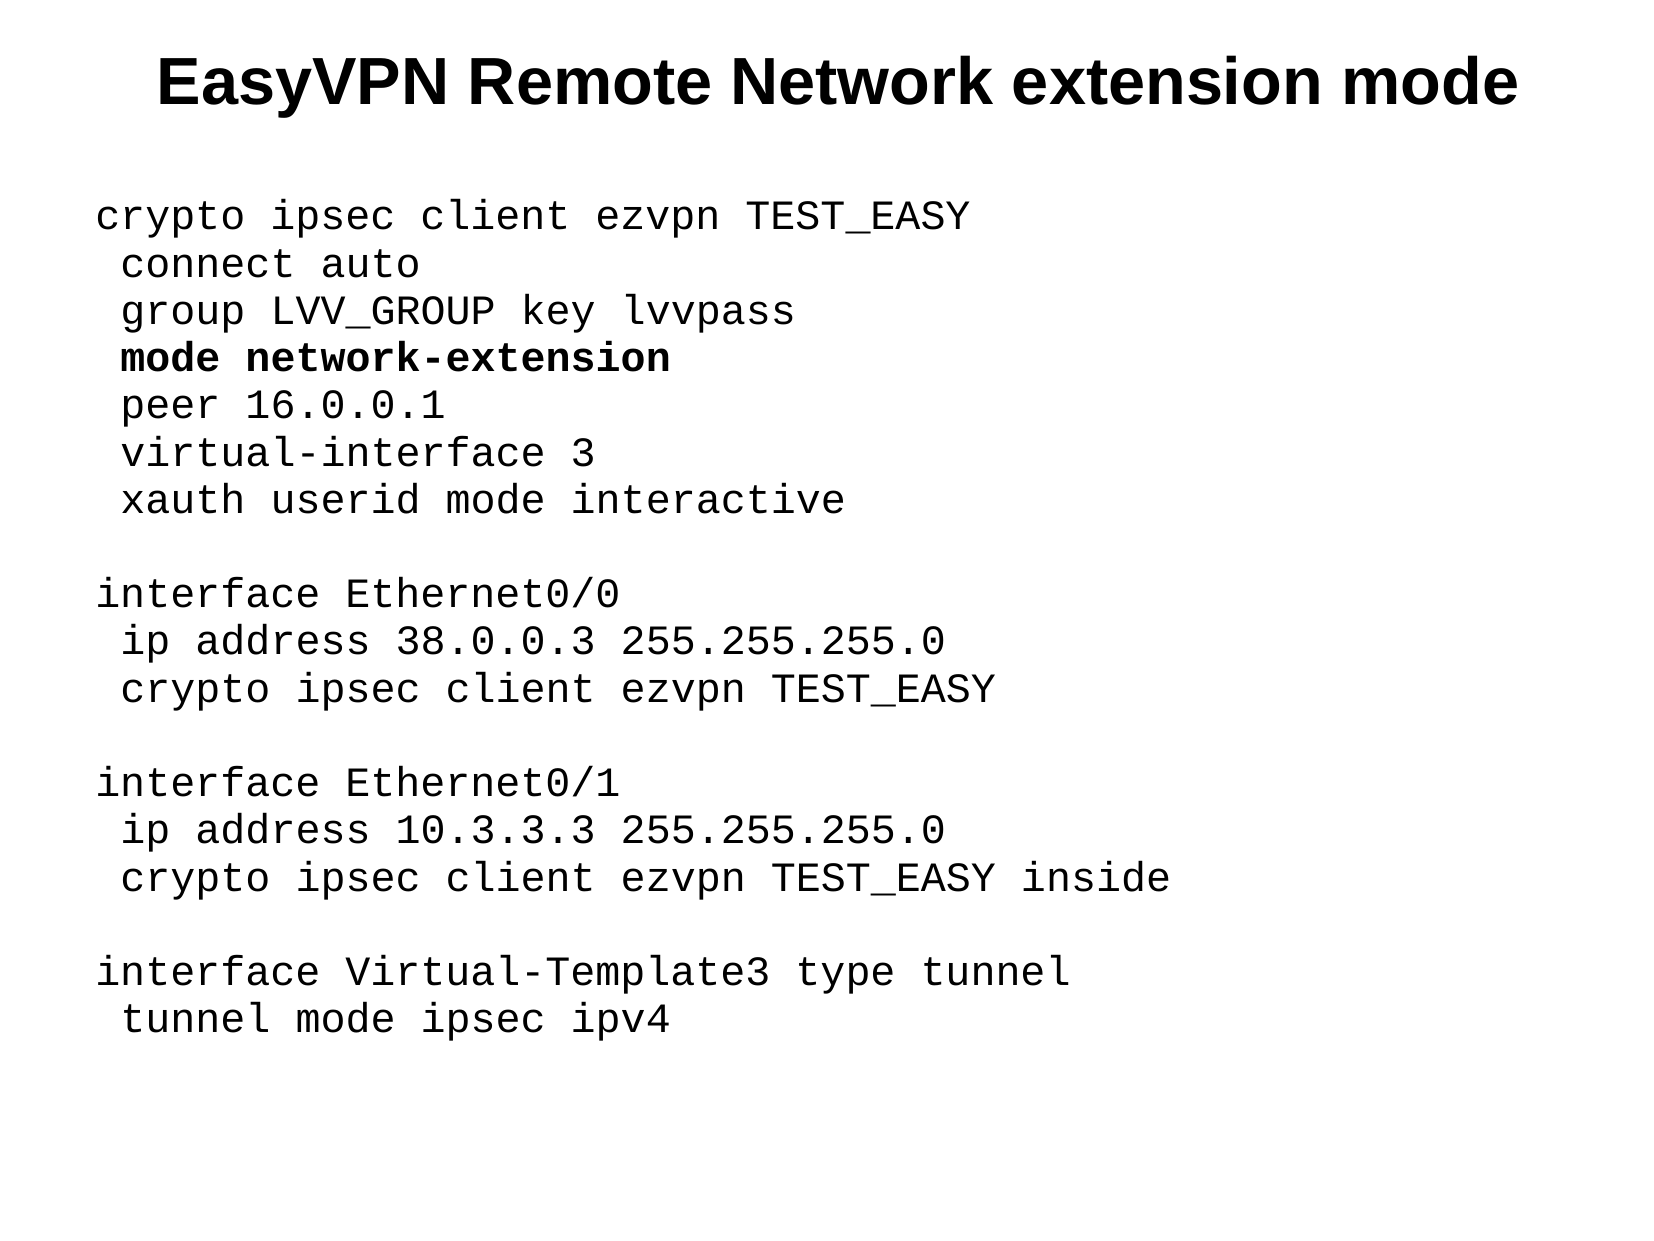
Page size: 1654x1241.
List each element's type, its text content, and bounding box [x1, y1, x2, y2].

text_box EasyVPN Remote Network extension mode [64, 31, 1613, 125]
list crypto ipsec client ezvpn TEST_EASY connect auto group LVV_GROUP key lvvpass mode network-extension peer 16.0.0.1 virtual-interface 3 xauth userid mode interactive interface Ethernet0/0 ip address 38.0.0.3 255.255.255.0 crypto ipsec client ezvpn TEST_EASY interface Ethernet0/1 ip address 10.3.3.3 255.255.255.0 crypto ipsec client ezvpn TEST_EASY inside interface Virtual-Template3 type tunnel tunnel mode ipsec ipv4 [95, 195, 1538, 1213]
